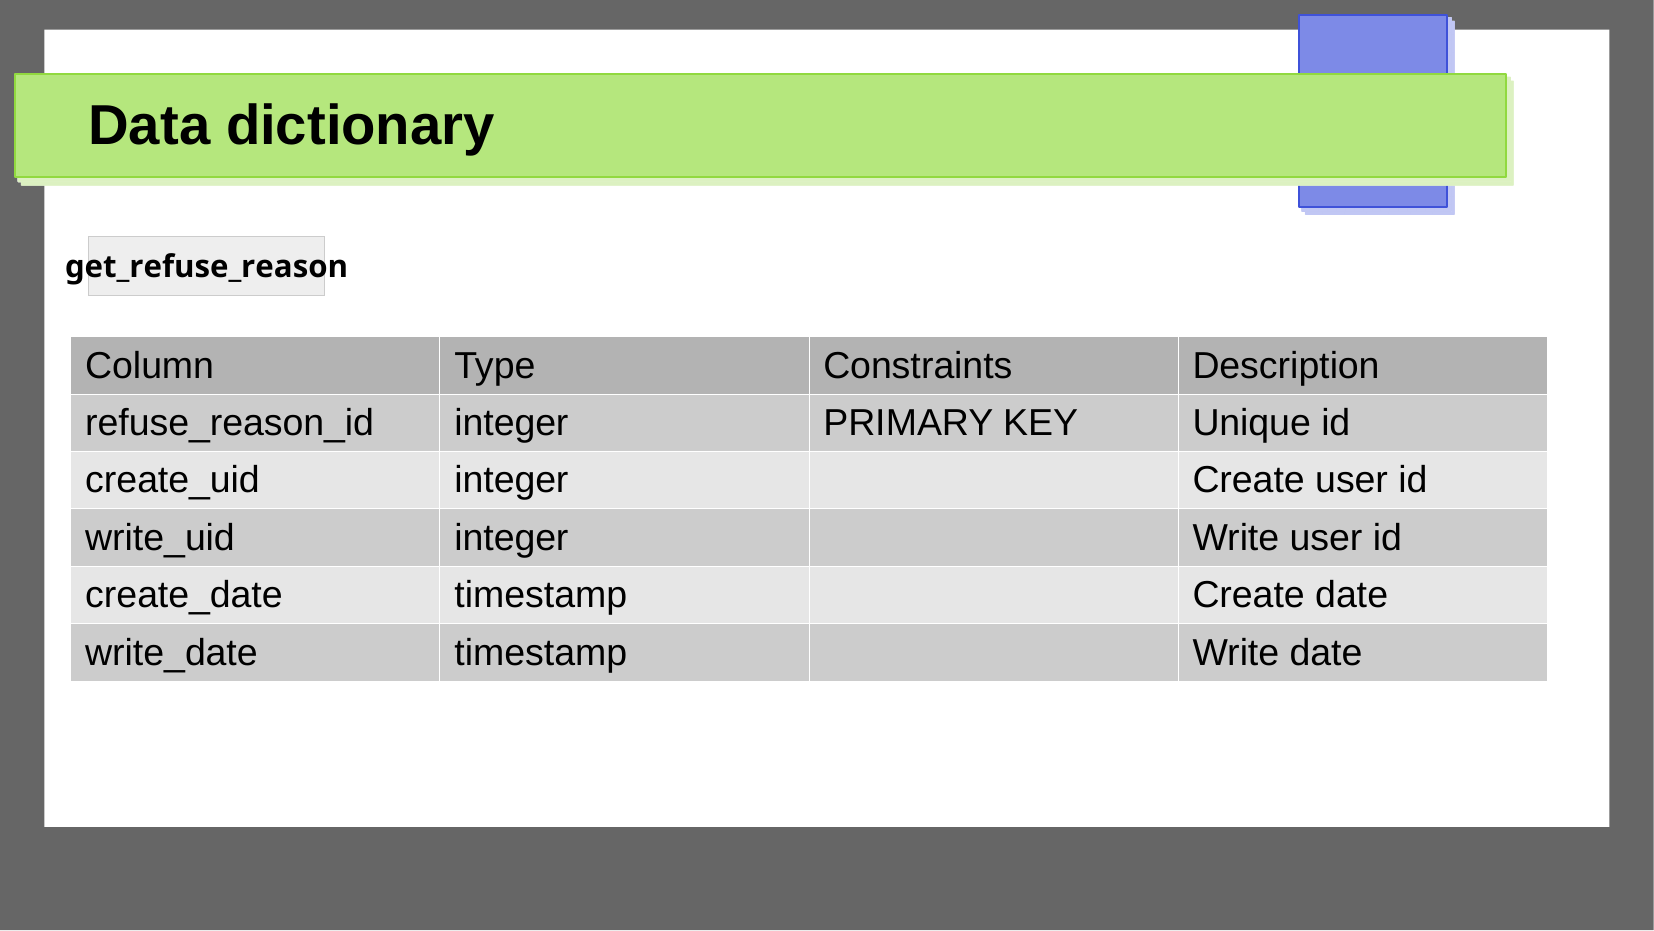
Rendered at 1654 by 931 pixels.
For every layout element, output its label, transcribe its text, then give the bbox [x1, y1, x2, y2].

table_cell integer [440, 395, 809, 451]
table_cell timestamp [440, 567, 809, 623]
table_cell [810, 452, 1178, 508]
table_header Constraints [810, 337, 1178, 394]
table_cell Create user id [1179, 452, 1547, 508]
title Data dictionary [88, 73, 1506, 178]
table_cell [810, 567, 1178, 623]
table_header Type [440, 337, 809, 394]
table_header Column [71, 337, 439, 394]
table_cell integer [440, 452, 809, 508]
table_cell timestamp [440, 624, 809, 681]
table_cell write_date [71, 624, 439, 681]
table_cell [810, 509, 1178, 566]
table_cell Write user id [1179, 509, 1547, 566]
table_cell create_date [71, 567, 439, 623]
table_cell write_uid [71, 509, 439, 566]
table_cell Create date [1179, 567, 1547, 623]
text_box get_refuse_reason [88, 236, 325, 296]
table_header Description [1179, 337, 1547, 394]
table_cell create_uid [71, 452, 439, 508]
table_cell Write date [1179, 624, 1547, 681]
table_cell integer [440, 509, 809, 566]
table_cell [810, 624, 1178, 681]
table_cell refuse_reason_id [71, 395, 439, 451]
table_cell PRIMARY KEY [810, 395, 1178, 451]
table_cell Unique id [1179, 395, 1547, 451]
